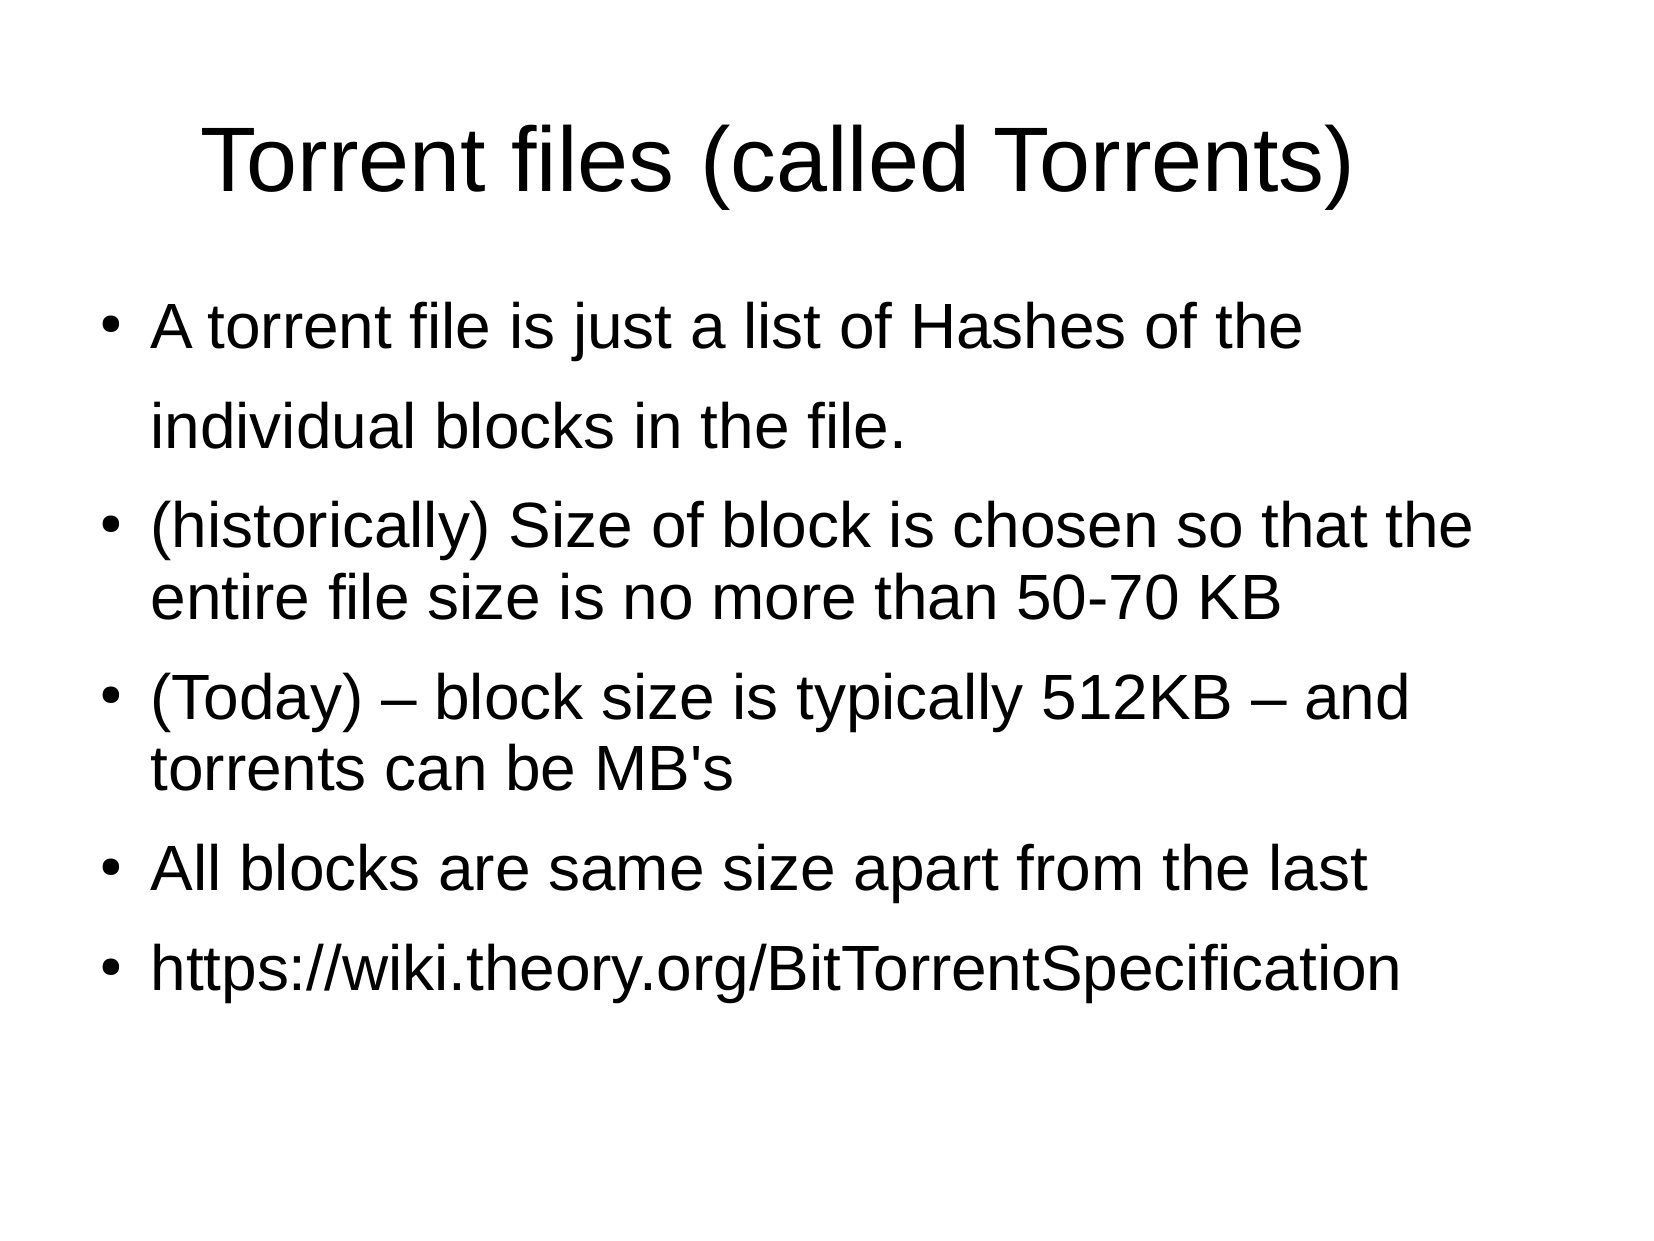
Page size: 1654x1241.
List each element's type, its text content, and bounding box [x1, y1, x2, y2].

title Torrent files (called Torrents) [34, 56, 1524, 264]
list A torrent file is just a list of Hashes of the individual blocks in the file. (historically) Size of block is chosen so that the entire file size is no more than 50-70 KB (Today) – block size is typically 512KB – and torrents can be MB's All blocks are same size apart from the last https://wiki.theory.org/BitTorrentSpecification [82, 290, 1571, 1010]
